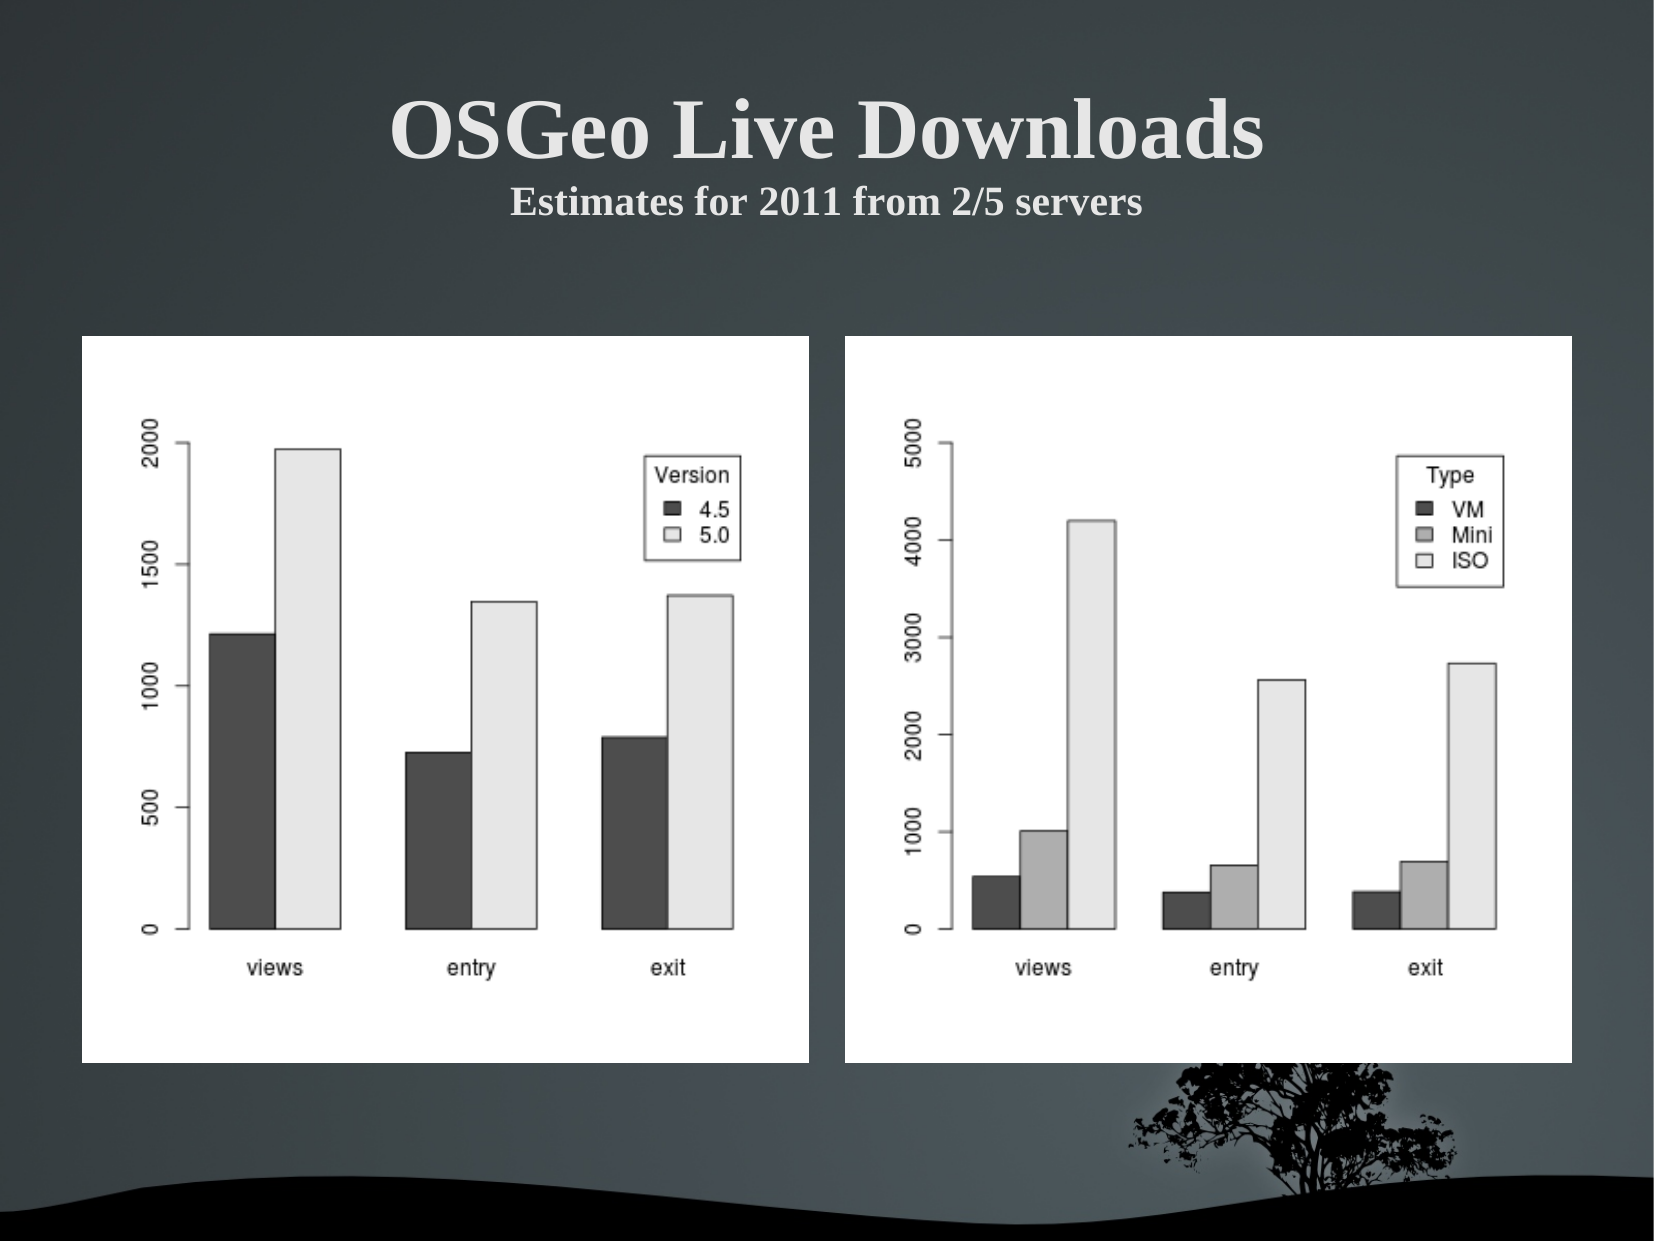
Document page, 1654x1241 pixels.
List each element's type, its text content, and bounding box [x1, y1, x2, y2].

title OSGeo Live Downloads Estimates for 2011 from 2/5 servers [82, 49, 1571, 257]
picture [0, 0, 1654, 1241]
